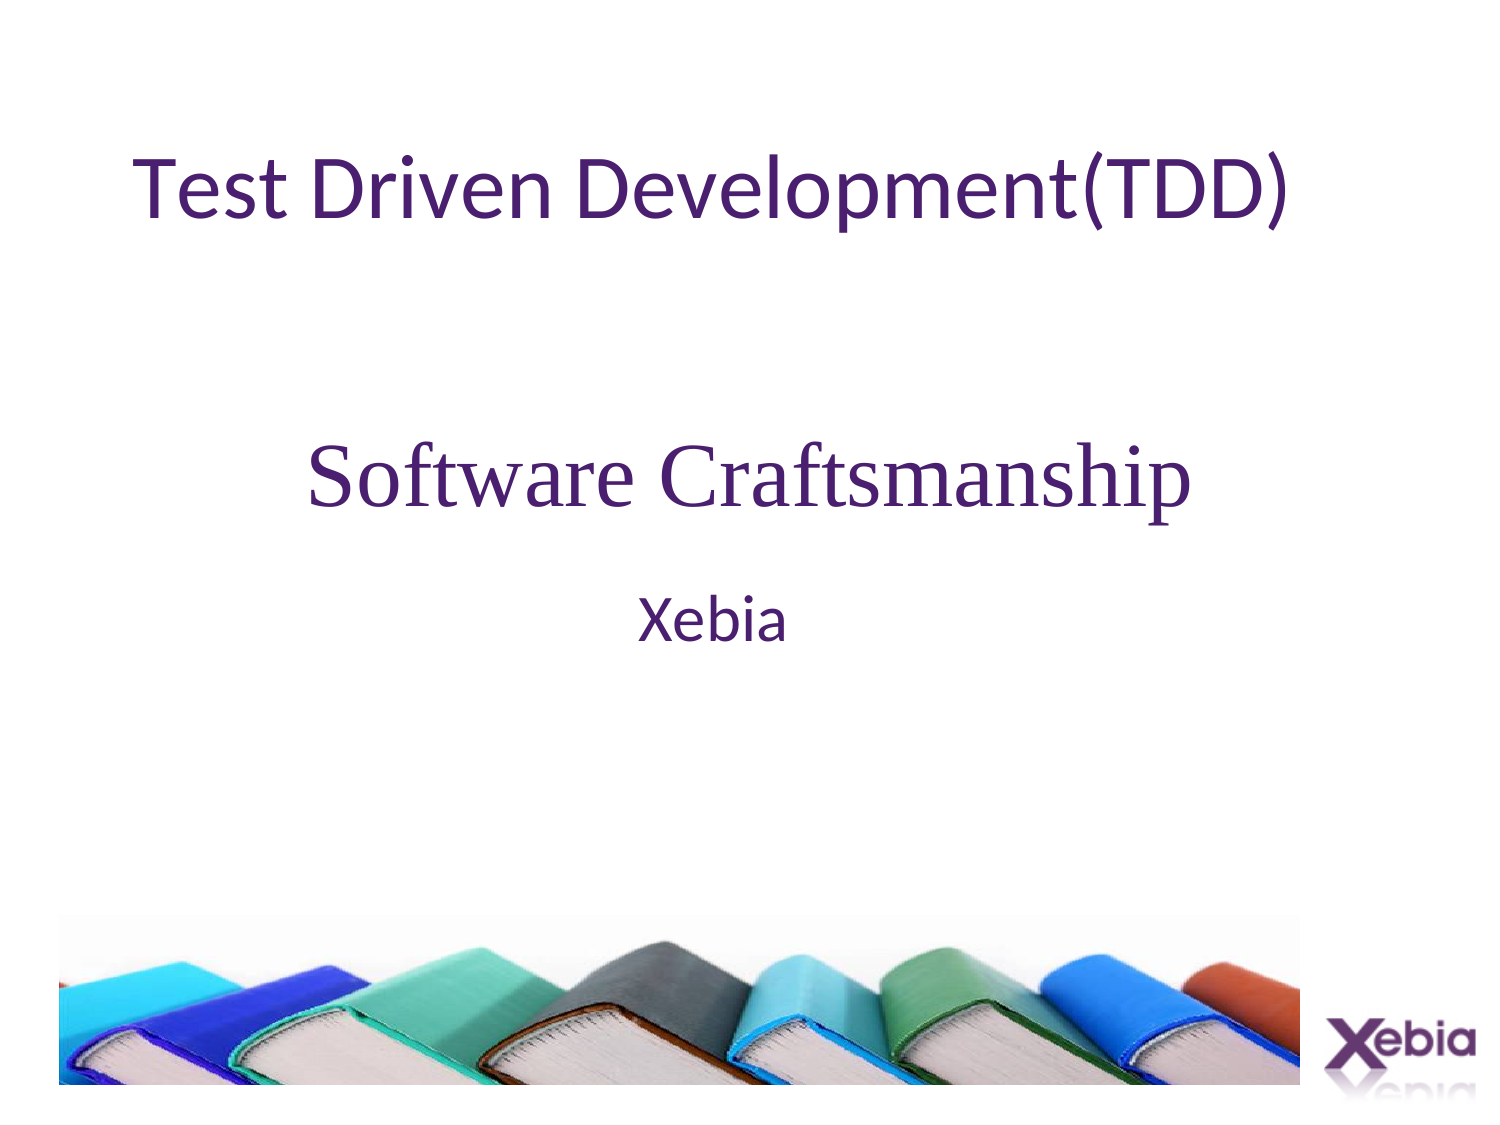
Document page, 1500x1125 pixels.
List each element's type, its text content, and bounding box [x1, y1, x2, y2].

picture [59, 1034, 1300, 1085]
title Test Driven Development(TDD) [39, 80, 1388, 283]
subtitle Xebia [39, 292, 1388, 1034]
picture [1324, 970, 1479, 1125]
